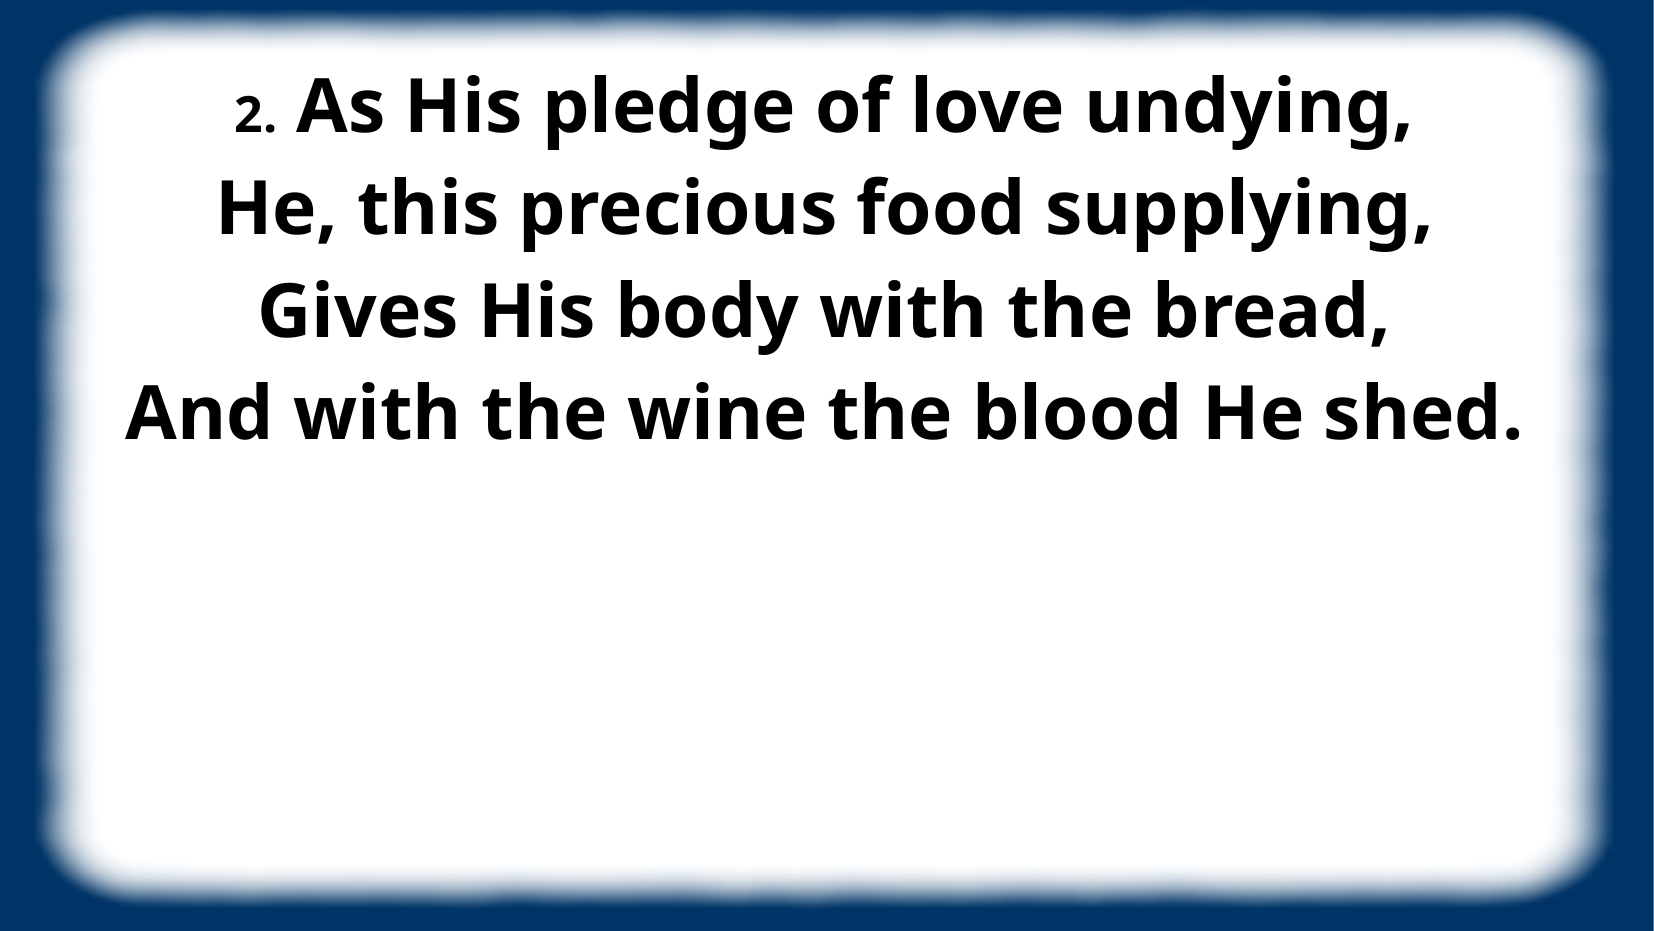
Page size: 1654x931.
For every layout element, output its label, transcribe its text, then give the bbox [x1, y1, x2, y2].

picture [0, 0, 1654, 931]
text_box 2. As His pledge of love undying, He, this precious food supplying, Gives His body with the bread, And with the wine the blood He shed. [90, 45, 1561, 460]
